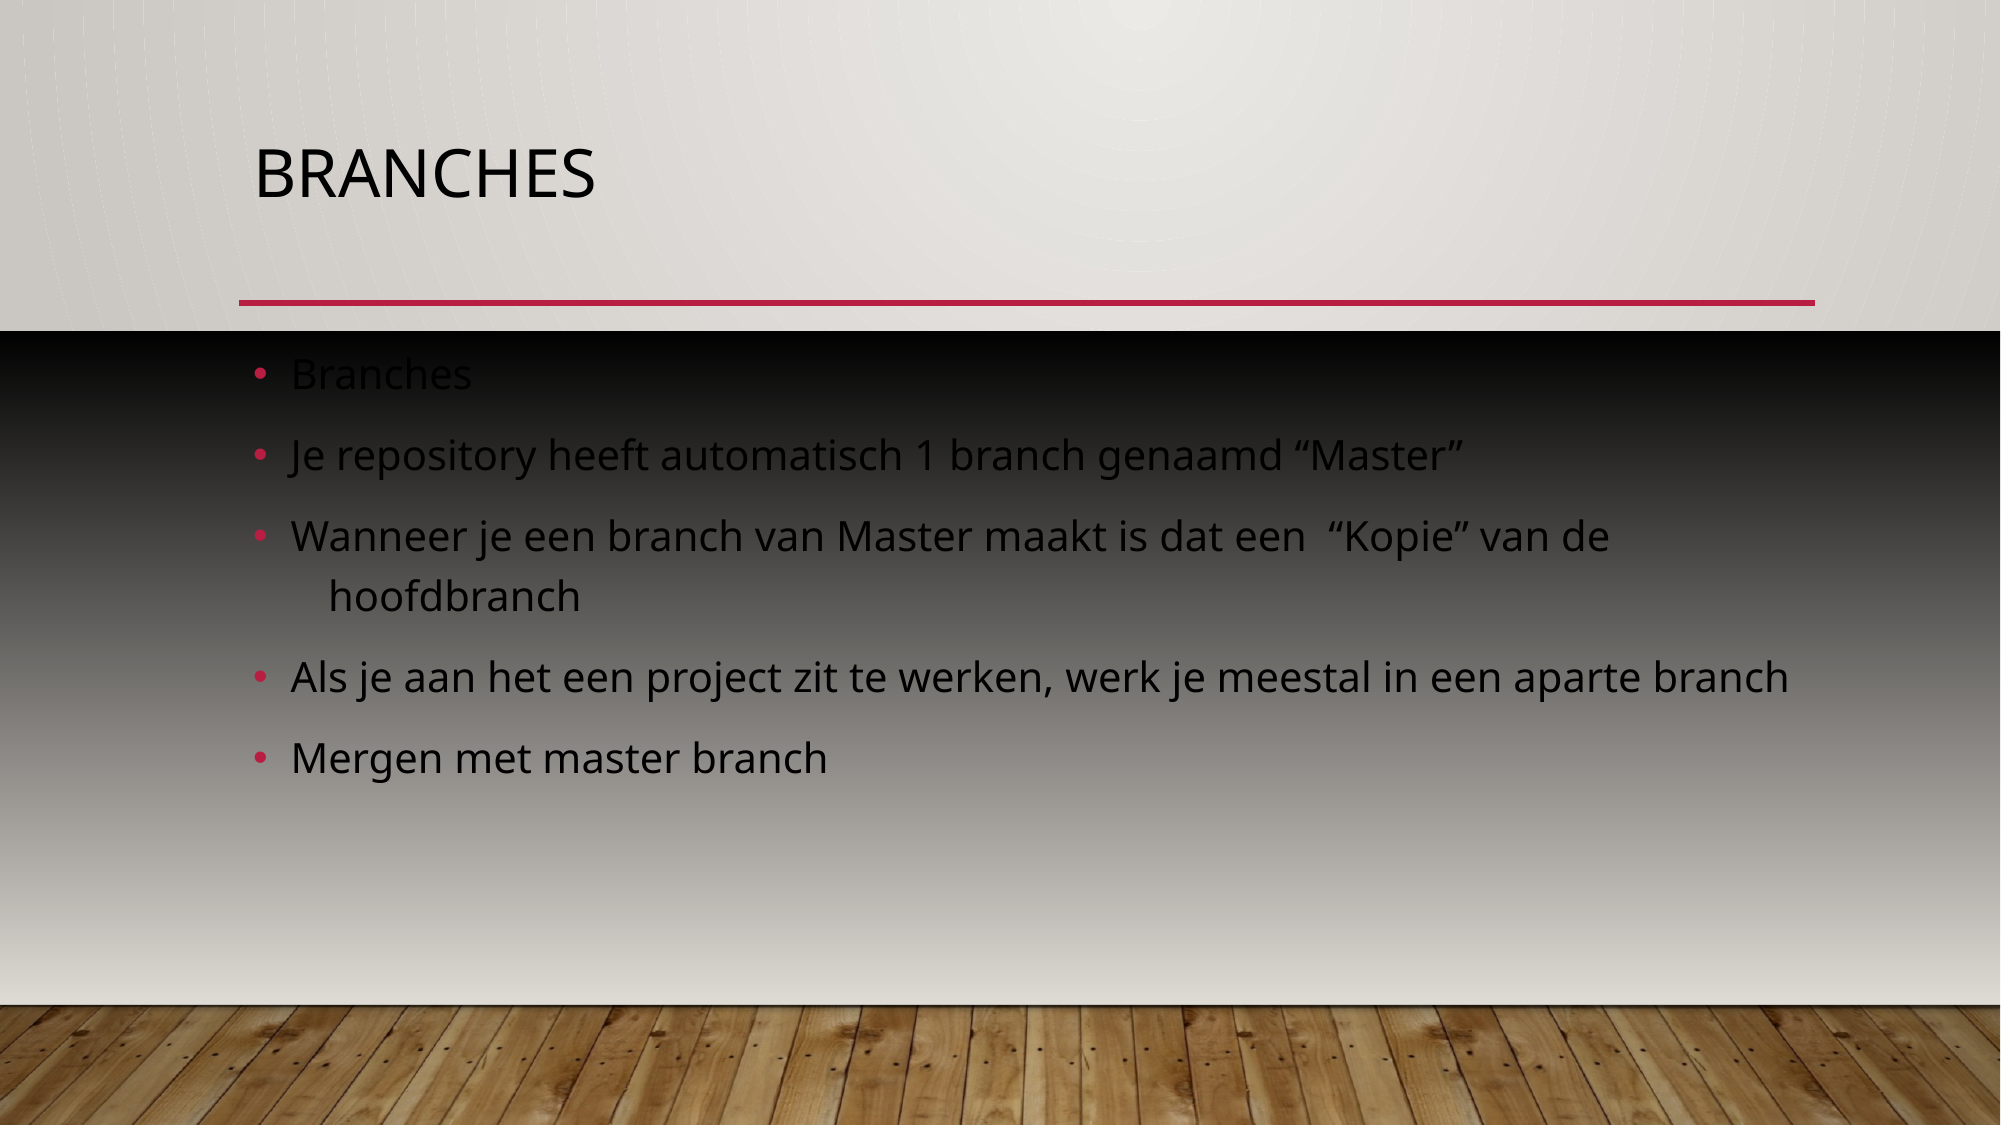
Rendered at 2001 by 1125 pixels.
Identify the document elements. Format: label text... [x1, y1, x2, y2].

title Branches [238, 131, 1814, 305]
list Branches Je repository heeft automatisch 1 branch genaamd “Master” Wanneer je een branch van Master maakt is dat een “Kopie” van de hoofdbranch Als je aan het een project zit te werken, werk je meestal in een aparte branch Mergen met master branch [238, 330, 1814, 897]
